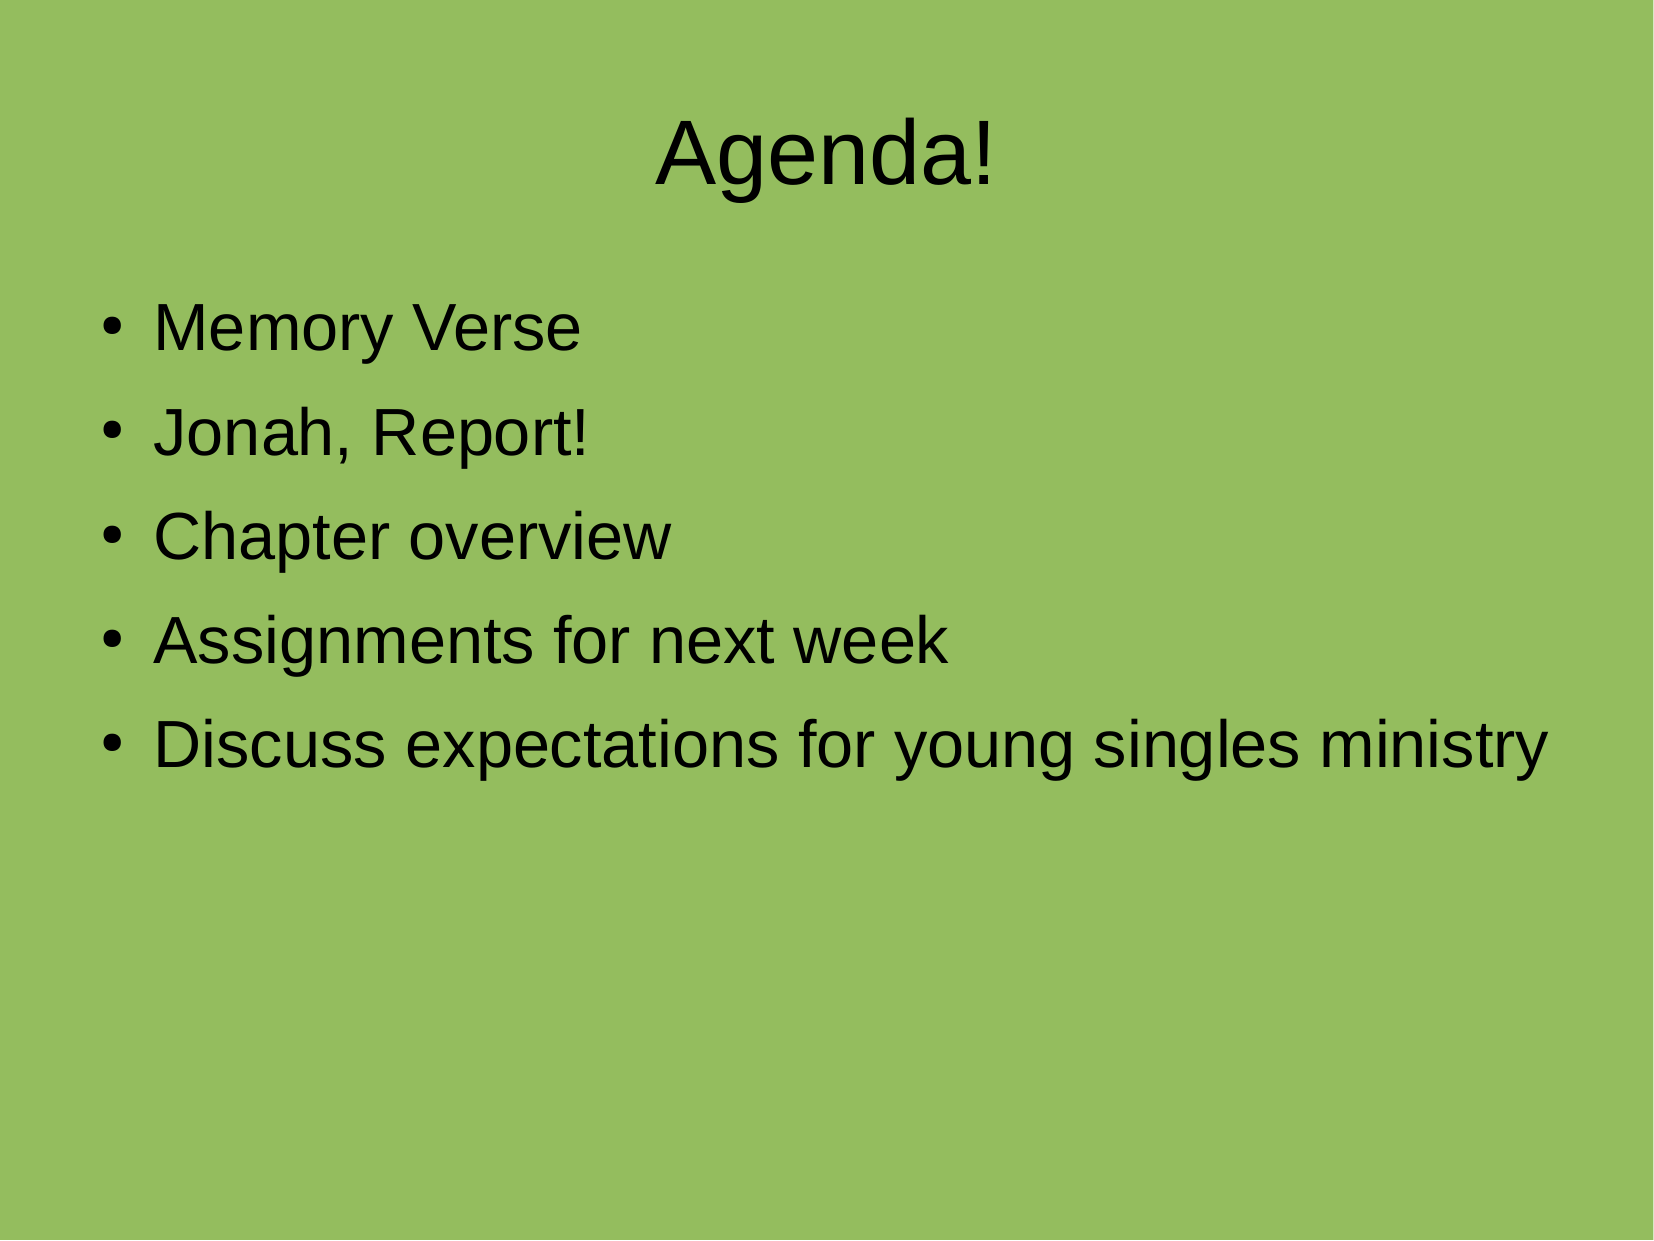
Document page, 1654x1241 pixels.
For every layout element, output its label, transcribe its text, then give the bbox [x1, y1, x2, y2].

title Agenda! [82, 49, 1571, 257]
list Memory Verse Jonah, Report! Chapter overview Assignments for next week Discuss expectations for young singles ministry [82, 290, 1571, 1109]
